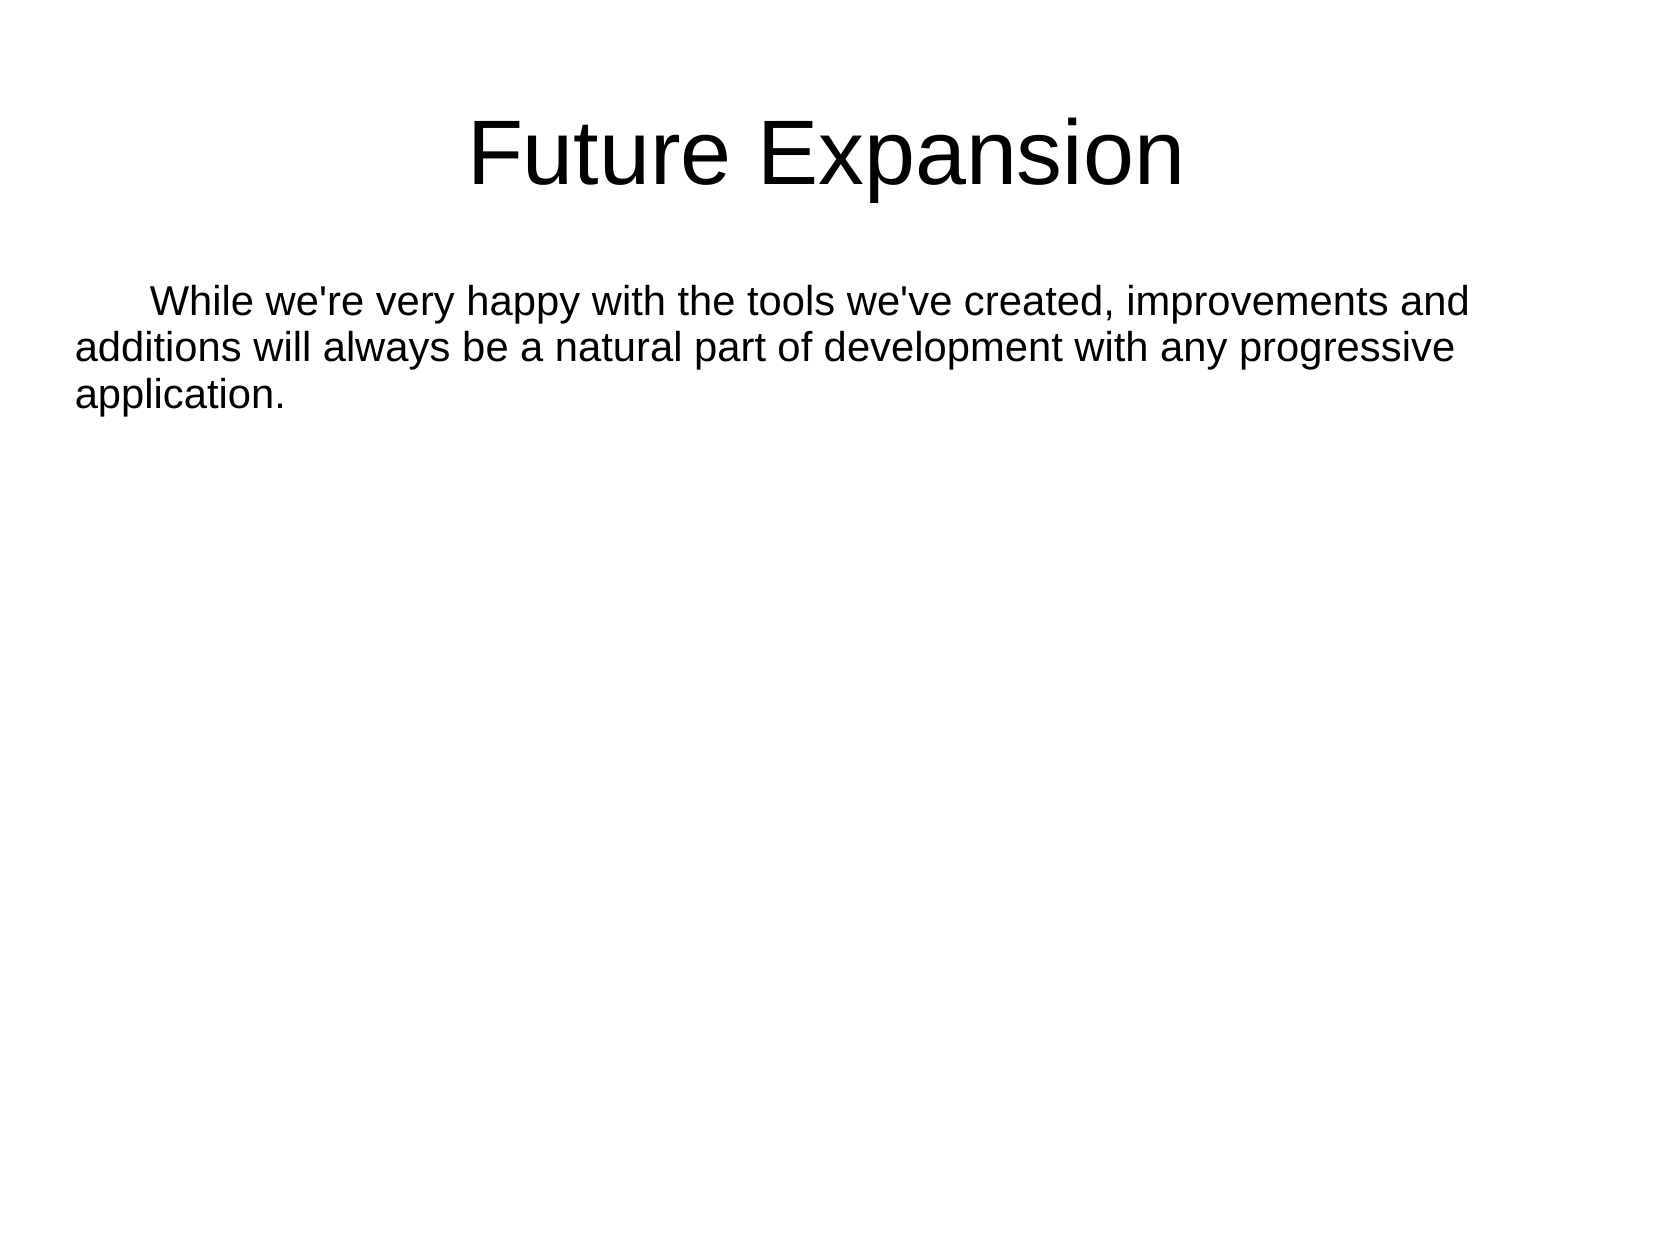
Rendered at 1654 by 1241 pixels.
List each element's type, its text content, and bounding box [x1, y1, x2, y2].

title Future Expansion [82, 49, 1571, 257]
text_box While we're very happy with the tools we've created, improvements and additions will always be a natural part of development with any progressive application. [60, 270, 1591, 425]
